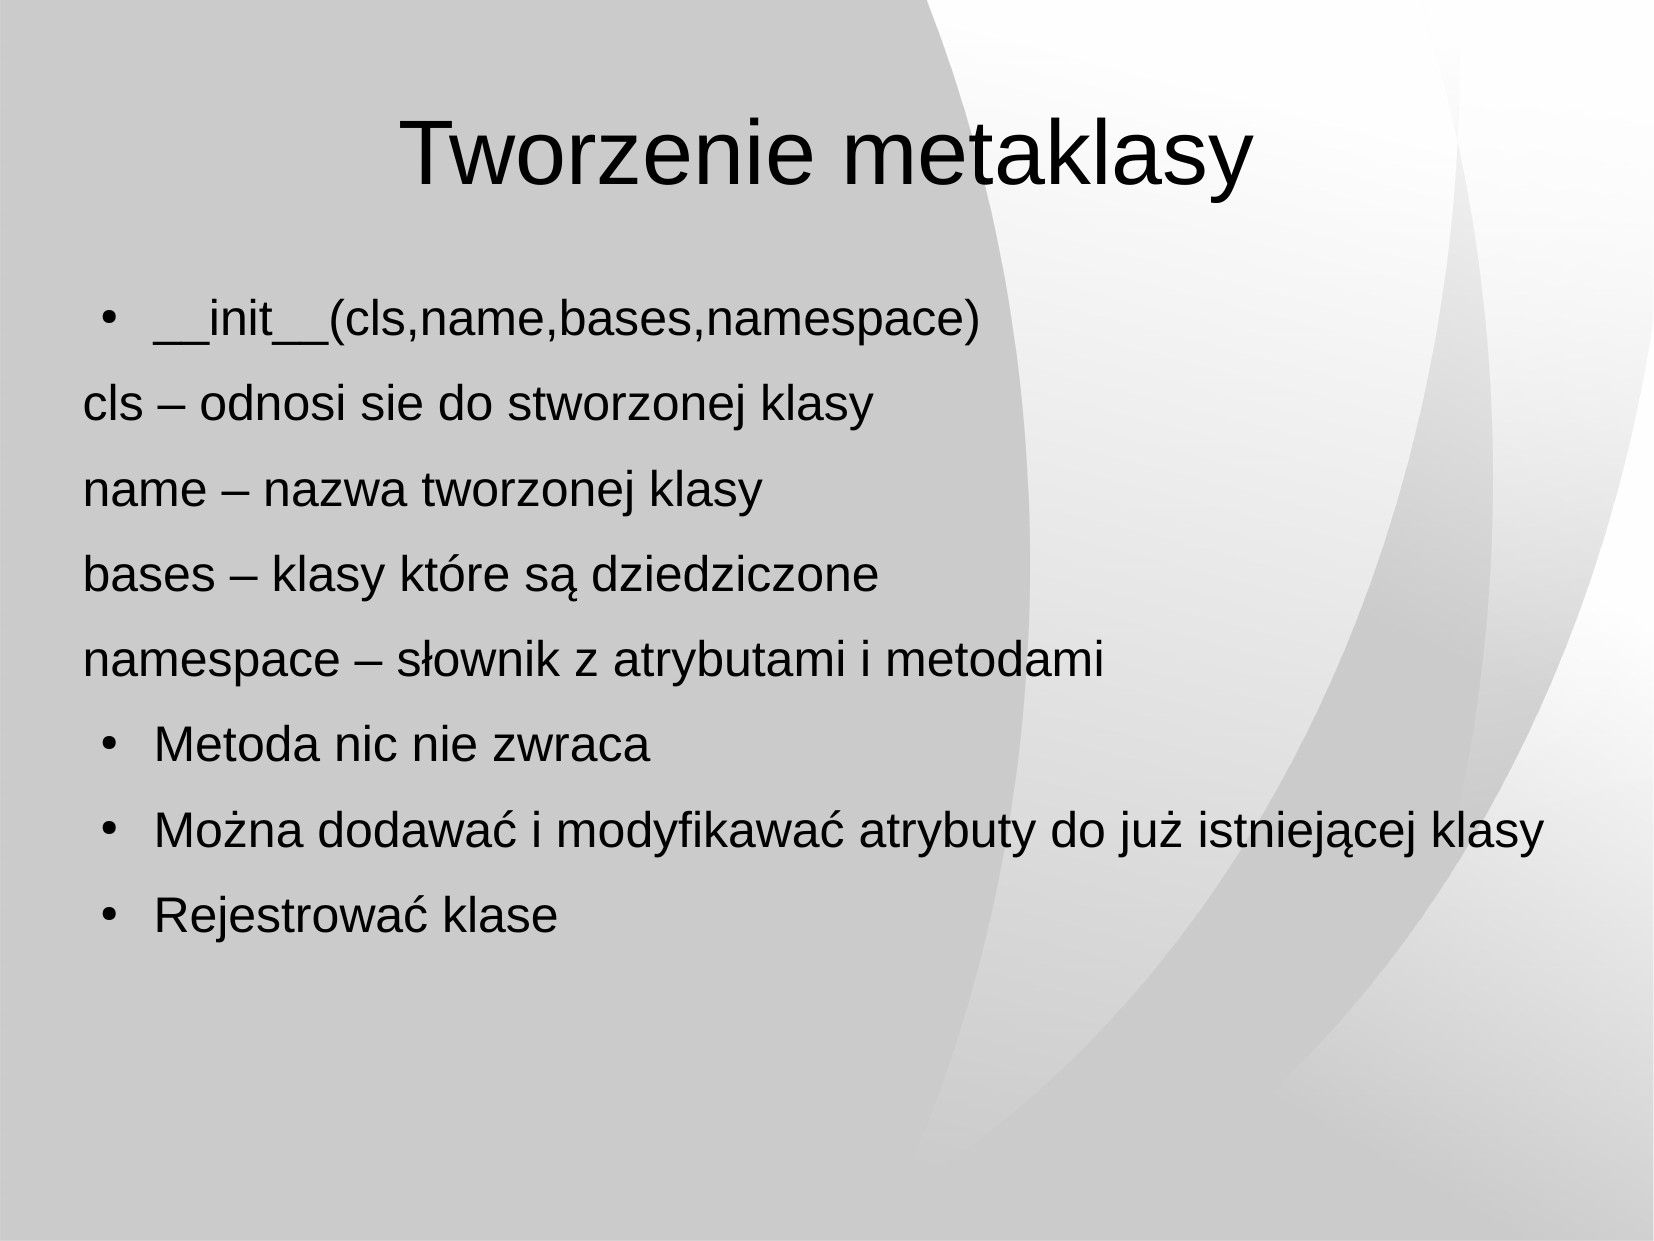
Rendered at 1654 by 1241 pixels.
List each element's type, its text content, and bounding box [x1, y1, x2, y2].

picture [0, 0, 1654, 1241]
title Tworzenie metaklasy [82, 49, 1571, 257]
list __init__(cls,name,bases,namespace) cls – odnosi sie do stworzonej klasy name – nazwa tworzonej klasy bases – klasy które są dziedziczone namespace – słownik z atrybutami i metodami Metoda nic nie zwraca Można dodawać i modyfikawać atrybuty do już istniejącej klasy Rejestrować klase [82, 290, 1571, 1114]
